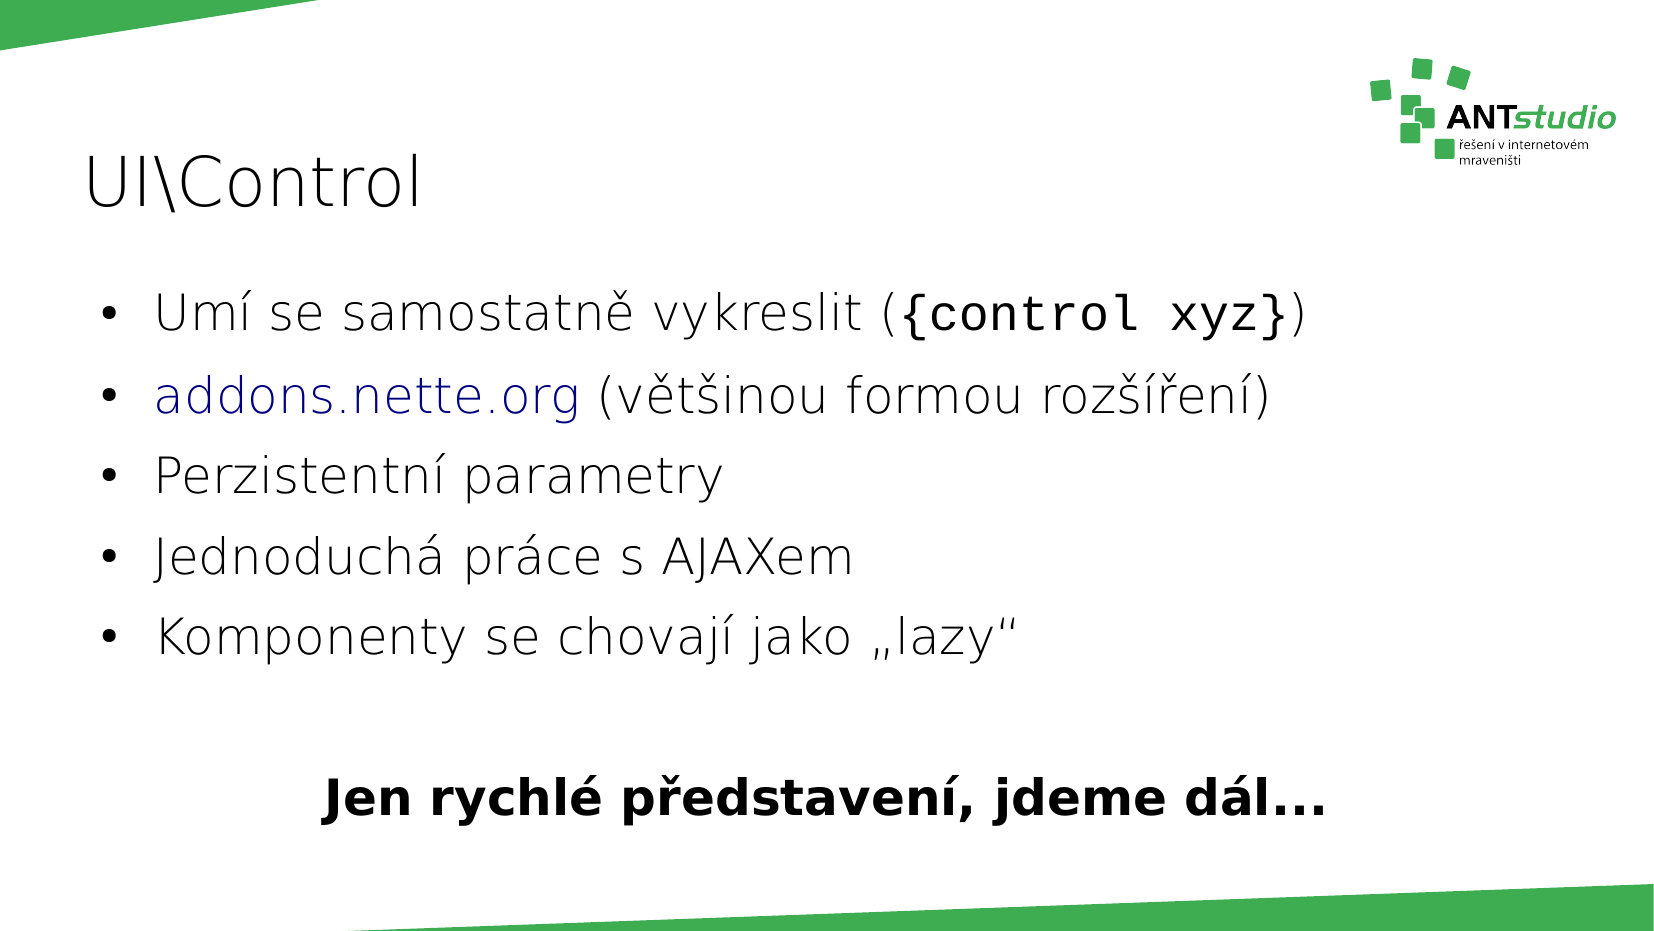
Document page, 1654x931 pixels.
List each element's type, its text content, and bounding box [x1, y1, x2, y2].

picture [1370, 58, 1616, 165]
list Umí se samostatně vykreslit ({control xyz}) addons.nette.org (většinou formou rozšíření) Perzistentní parametry Jednoduchá práce s AJAXem Komponenty se chovají jako „lazy“ Jen rychlé představení, jdeme dál... [82, 283, 1571, 847]
title UI\Control [82, 104, 1571, 260]
